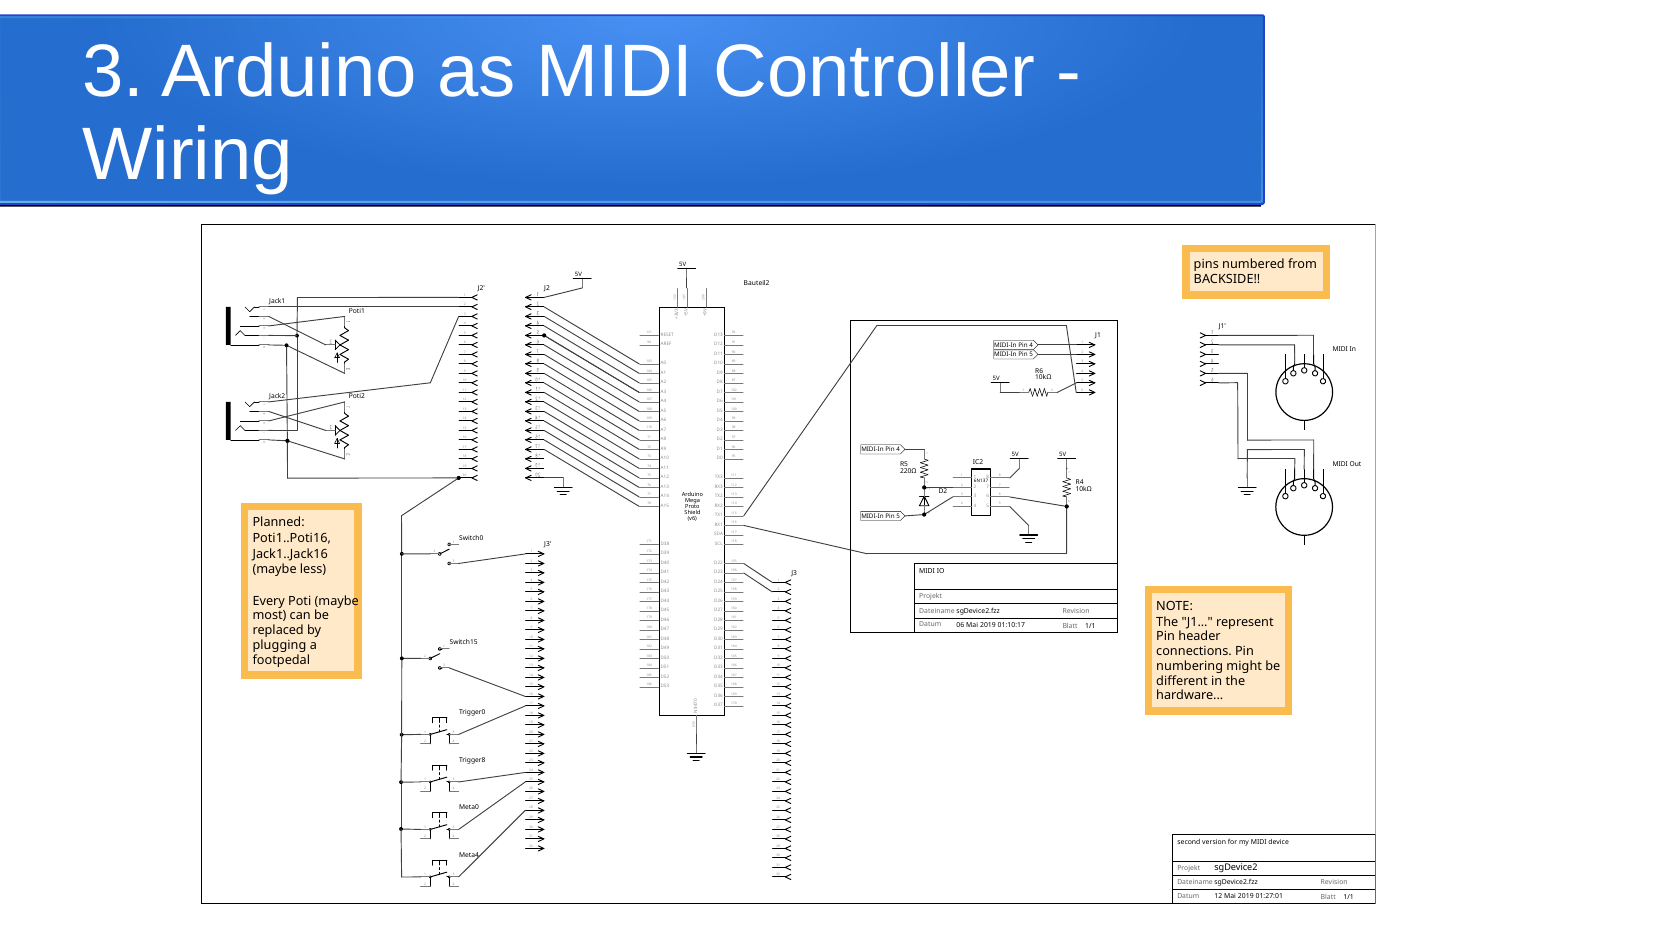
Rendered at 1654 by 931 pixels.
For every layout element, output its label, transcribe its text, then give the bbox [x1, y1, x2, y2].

picture [200, 224, 1376, 904]
title 3. Arduino as MIDI Controller - Wiring [82, 29, 1235, 196]
